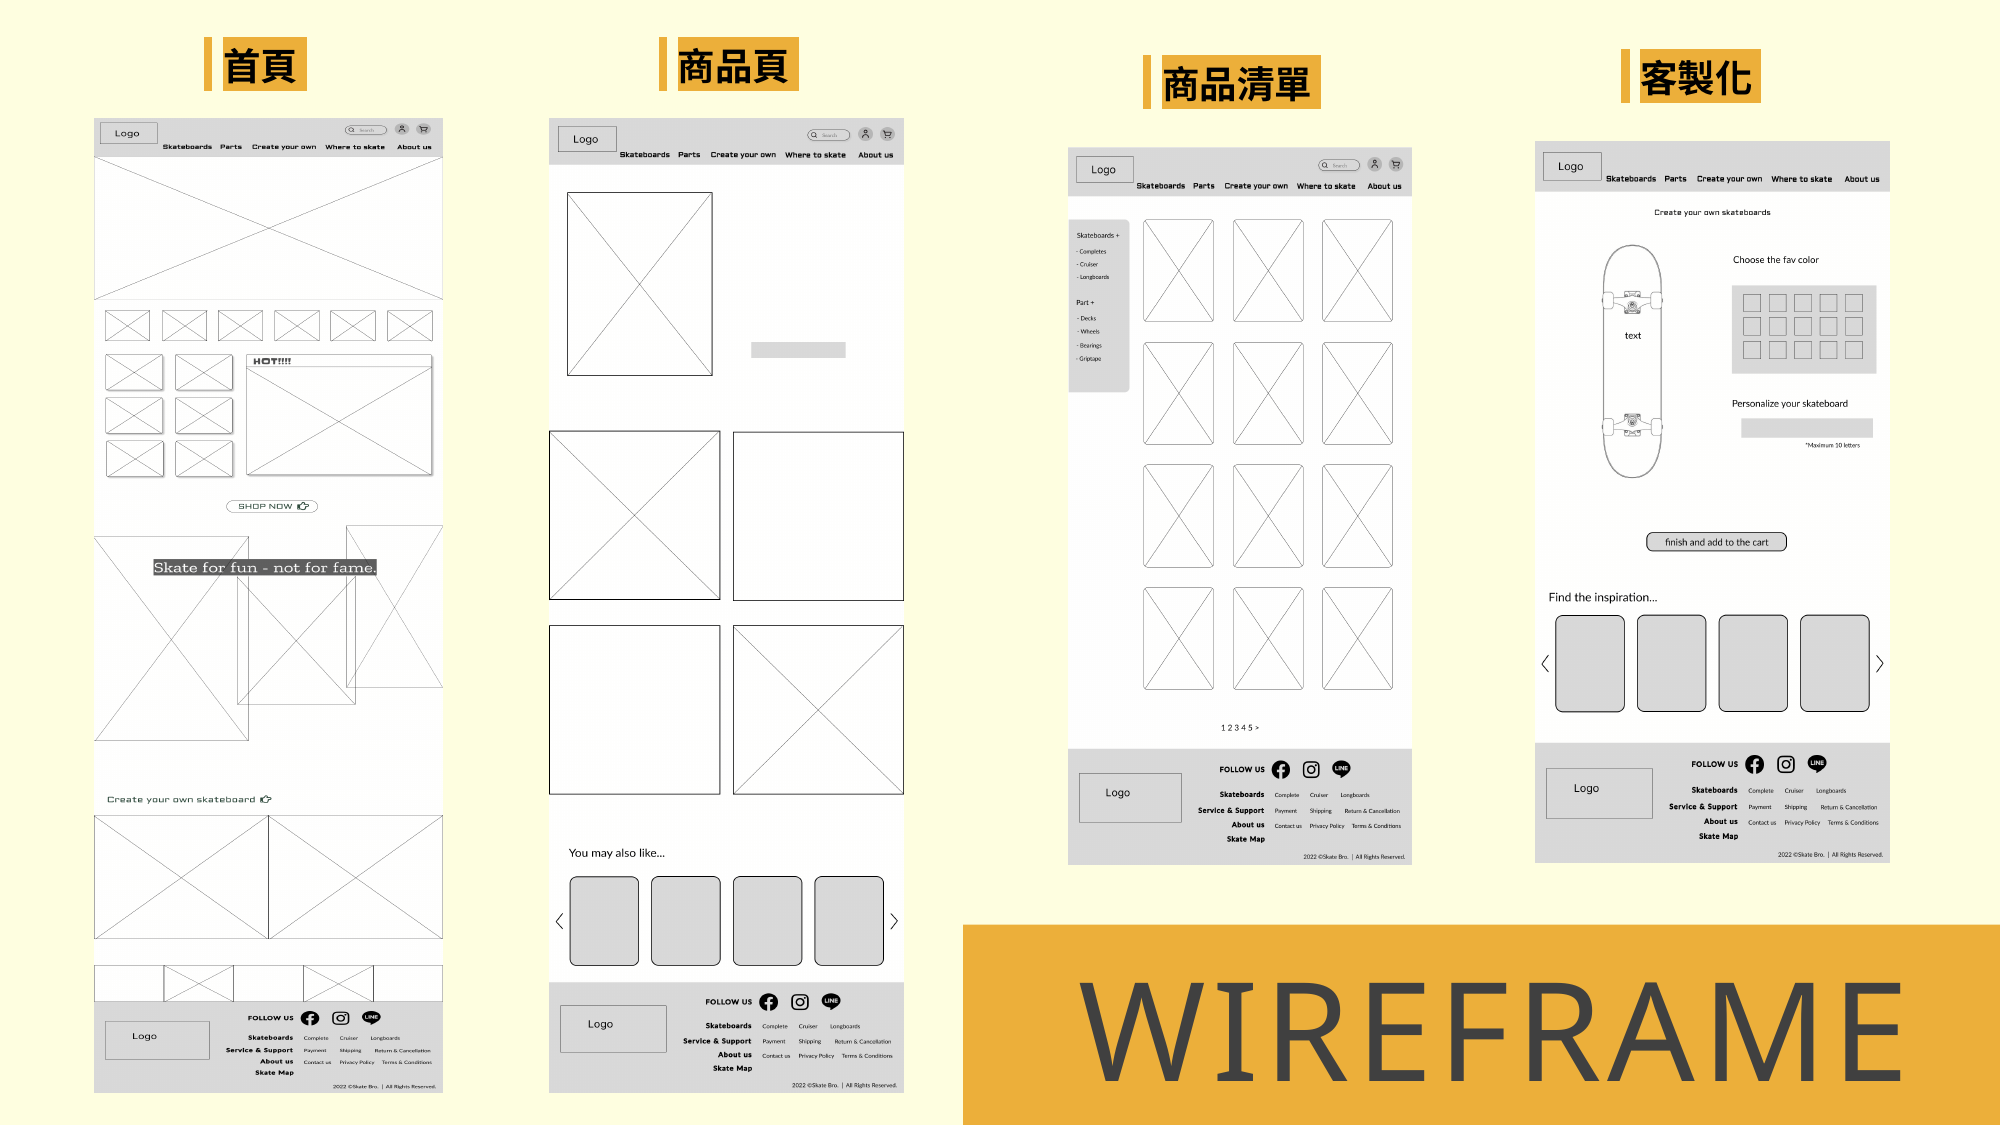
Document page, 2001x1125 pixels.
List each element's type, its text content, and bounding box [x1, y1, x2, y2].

picture [94, 118, 443, 1093]
picture [1535, 141, 1890, 863]
text_box [963, 924, 2000, 1125]
text_box 客製化 [1606, 41, 1819, 106]
picture [1068, 147, 1412, 865]
text_box 首頁 [188, 29, 337, 95]
text_box 商品頁 [643, 29, 857, 142]
picture [549, 118, 904, 1093]
text_box 商品清單 [1127, 47, 1341, 112]
text_box WIREFRAME [998, 936, 1991, 1117]
